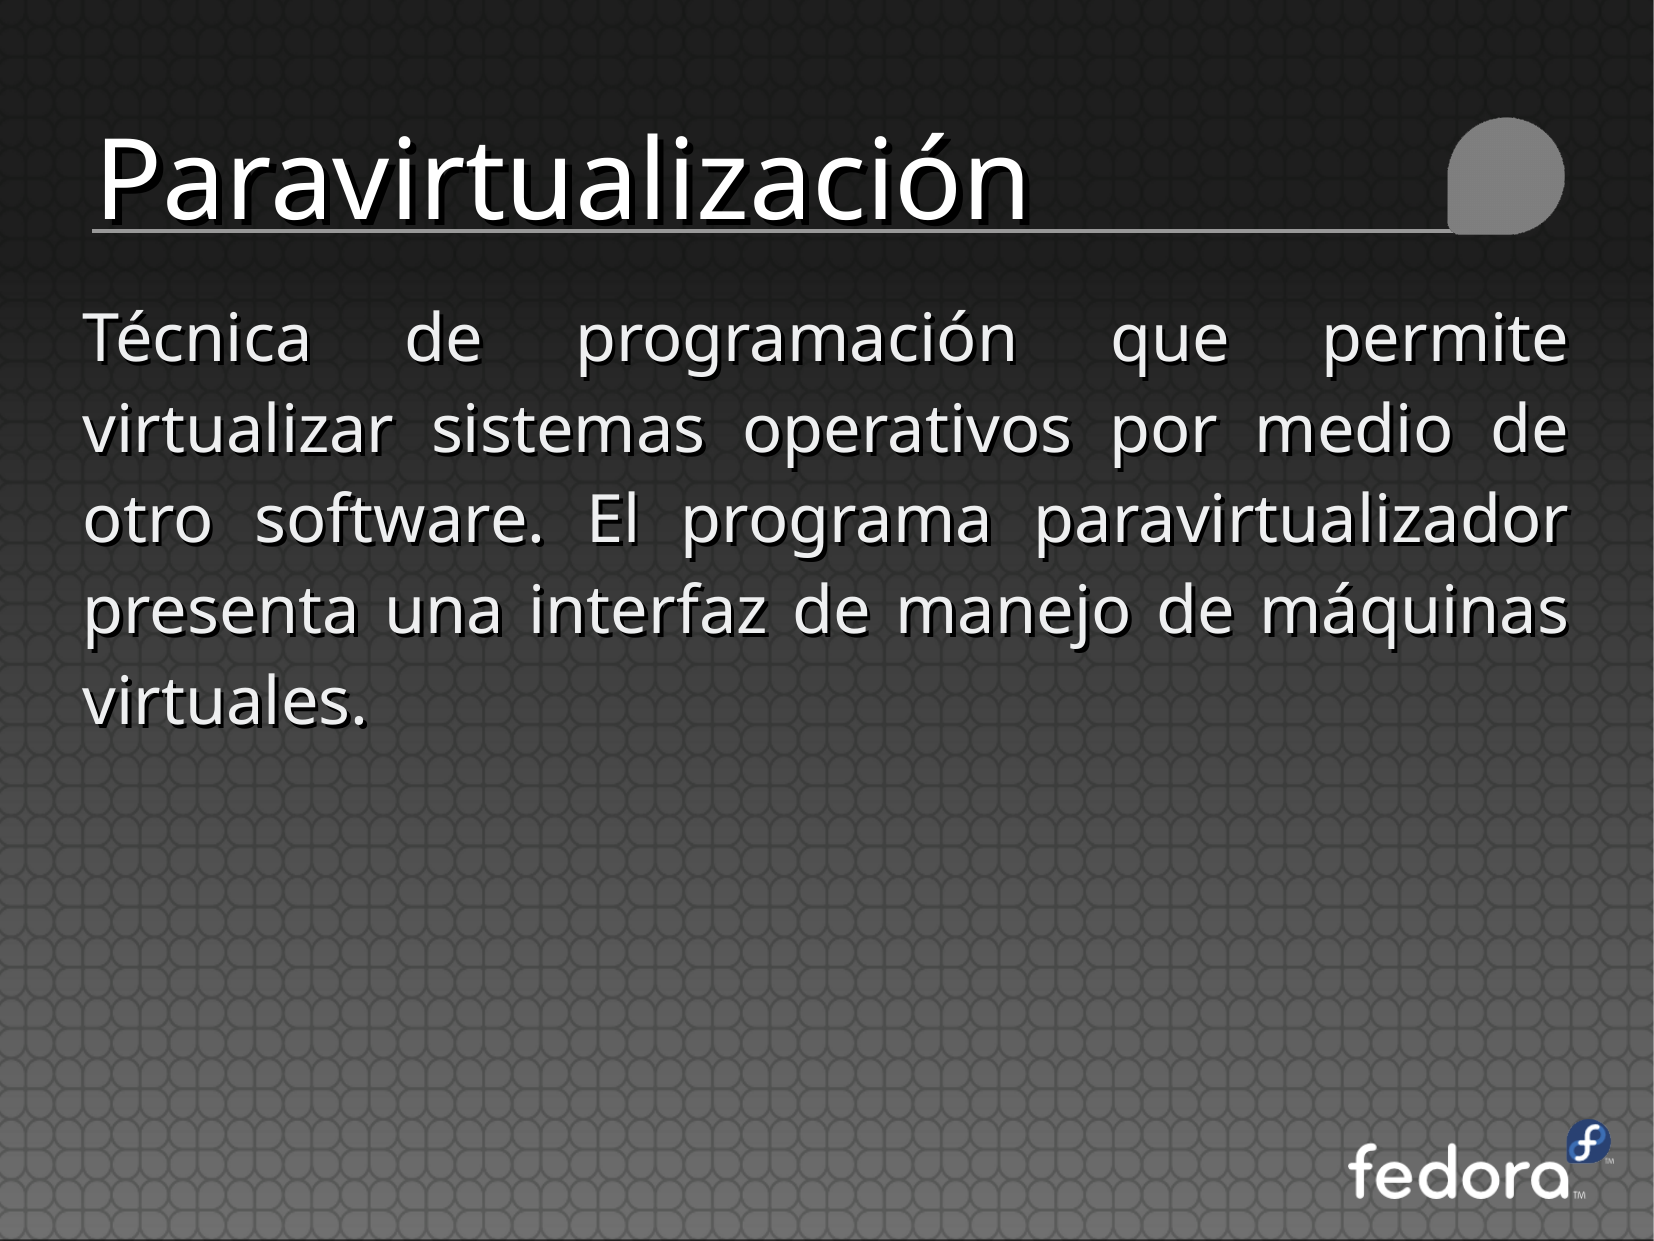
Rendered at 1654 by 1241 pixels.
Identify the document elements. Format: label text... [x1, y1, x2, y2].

list Técnica de programación que permite virtualizar sistemas operativos por medio de otro software. El programa paravirtualizador presenta una interfaz de manejo de máquinas virtuales. [82, 290, 1571, 1094]
title Paravirtualización [94, 100, 1426, 251]
picture [0, 0, 1654, 1241]
